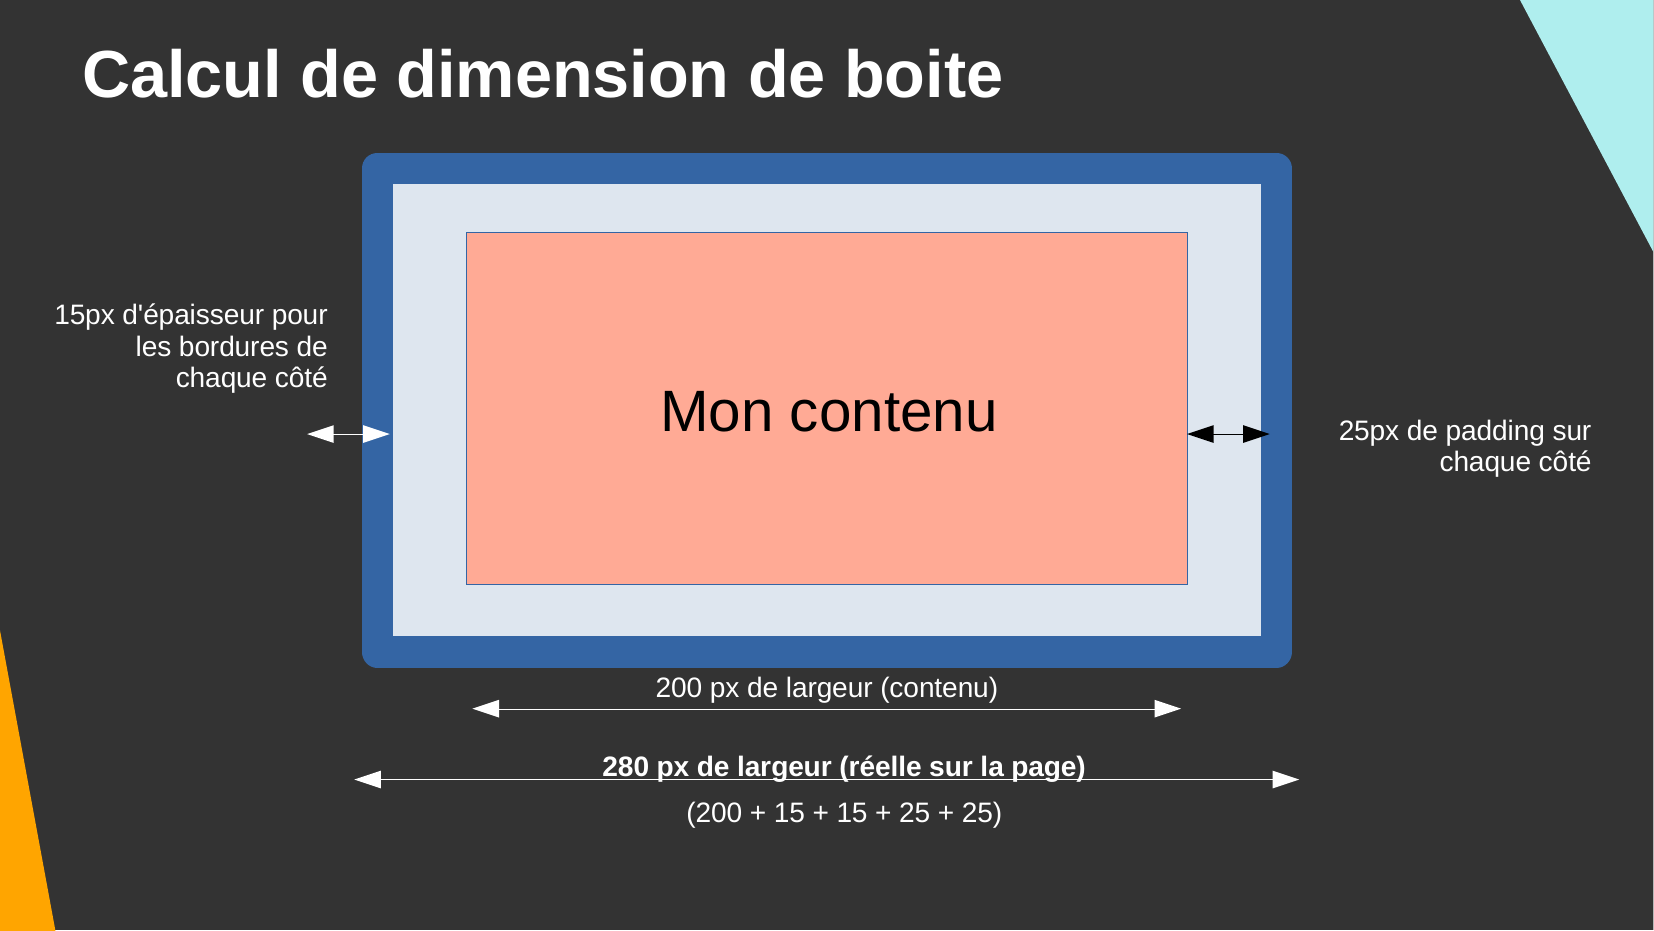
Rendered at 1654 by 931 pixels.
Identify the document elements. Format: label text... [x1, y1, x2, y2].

text_box 15px d'épaisseur pour les bordures de chaque côté [35, 292, 343, 430]
text_box [377, 168, 1277, 652]
text_box [0, 630, 56, 931]
text_box Mon contenu [590, 371, 1068, 452]
text_box 200 px de largeur (contenu) [576, 664, 1078, 711]
text_box 25px de padding sur chaque côté [1299, 407, 1607, 514]
text_box 280 px de largeur (réelle sur la page) [519, 744, 1170, 790]
text_box (200 + 15 + 15 + 25 + 25) [519, 790, 1170, 837]
text_box [1520, 0, 1654, 254]
title Calcul de dimension de boite [82, 37, 1571, 114]
